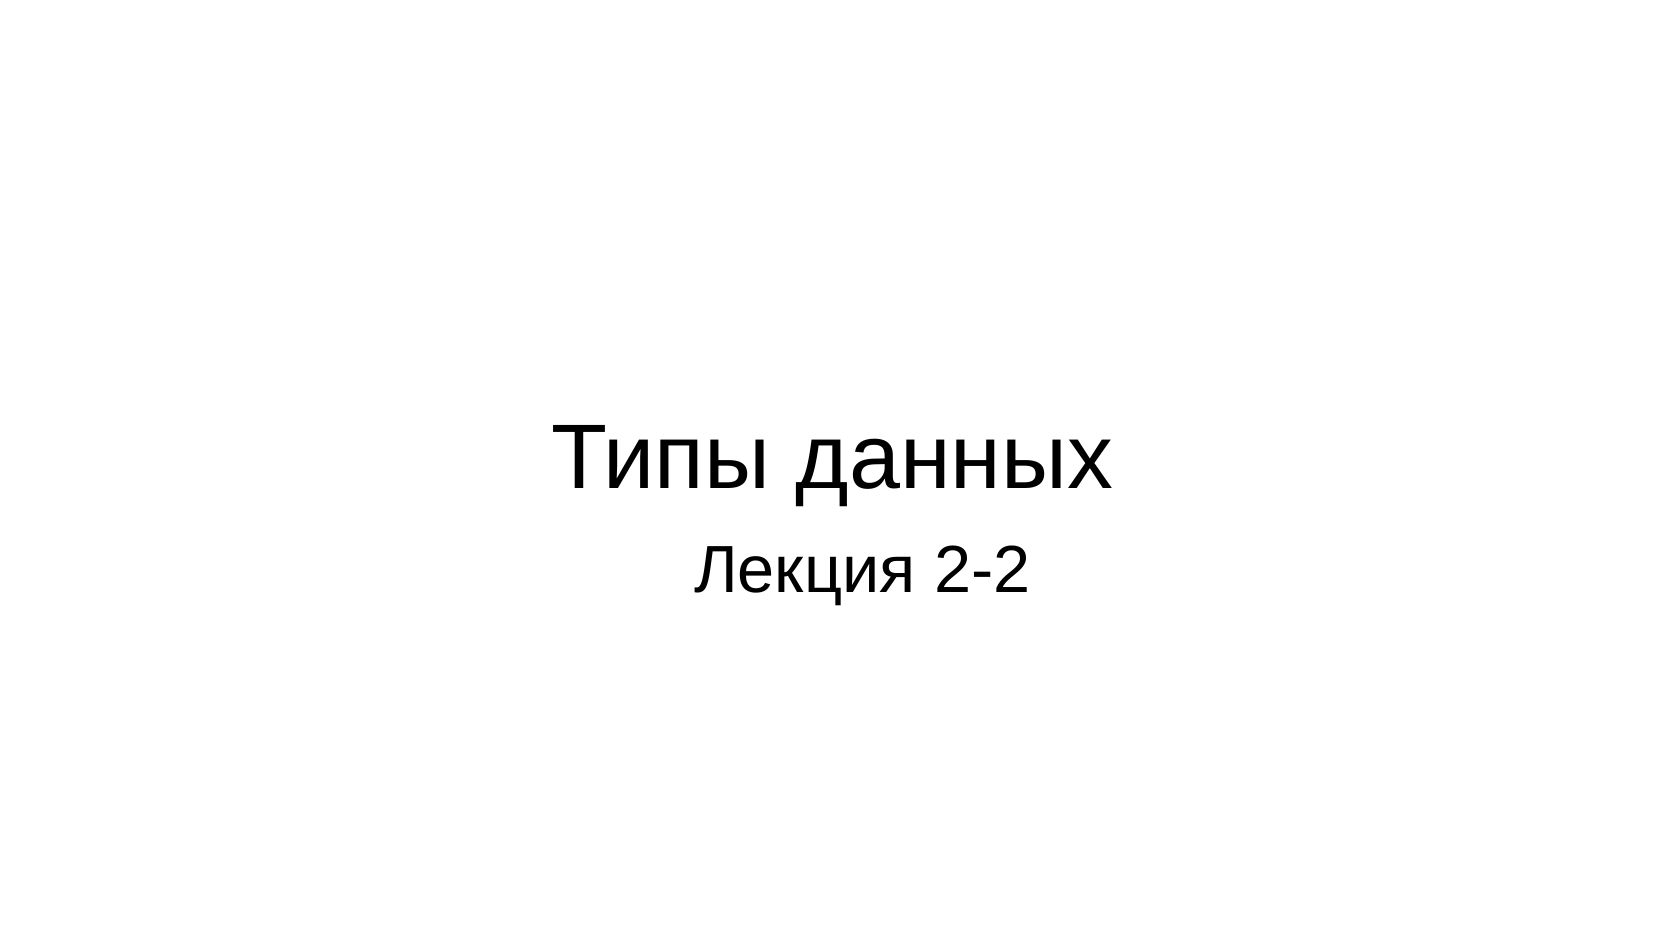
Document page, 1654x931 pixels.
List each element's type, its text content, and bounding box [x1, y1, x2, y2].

title Типы данных [88, 354, 1577, 560]
list Лекция 2-2 [82, 531, 1571, 758]
